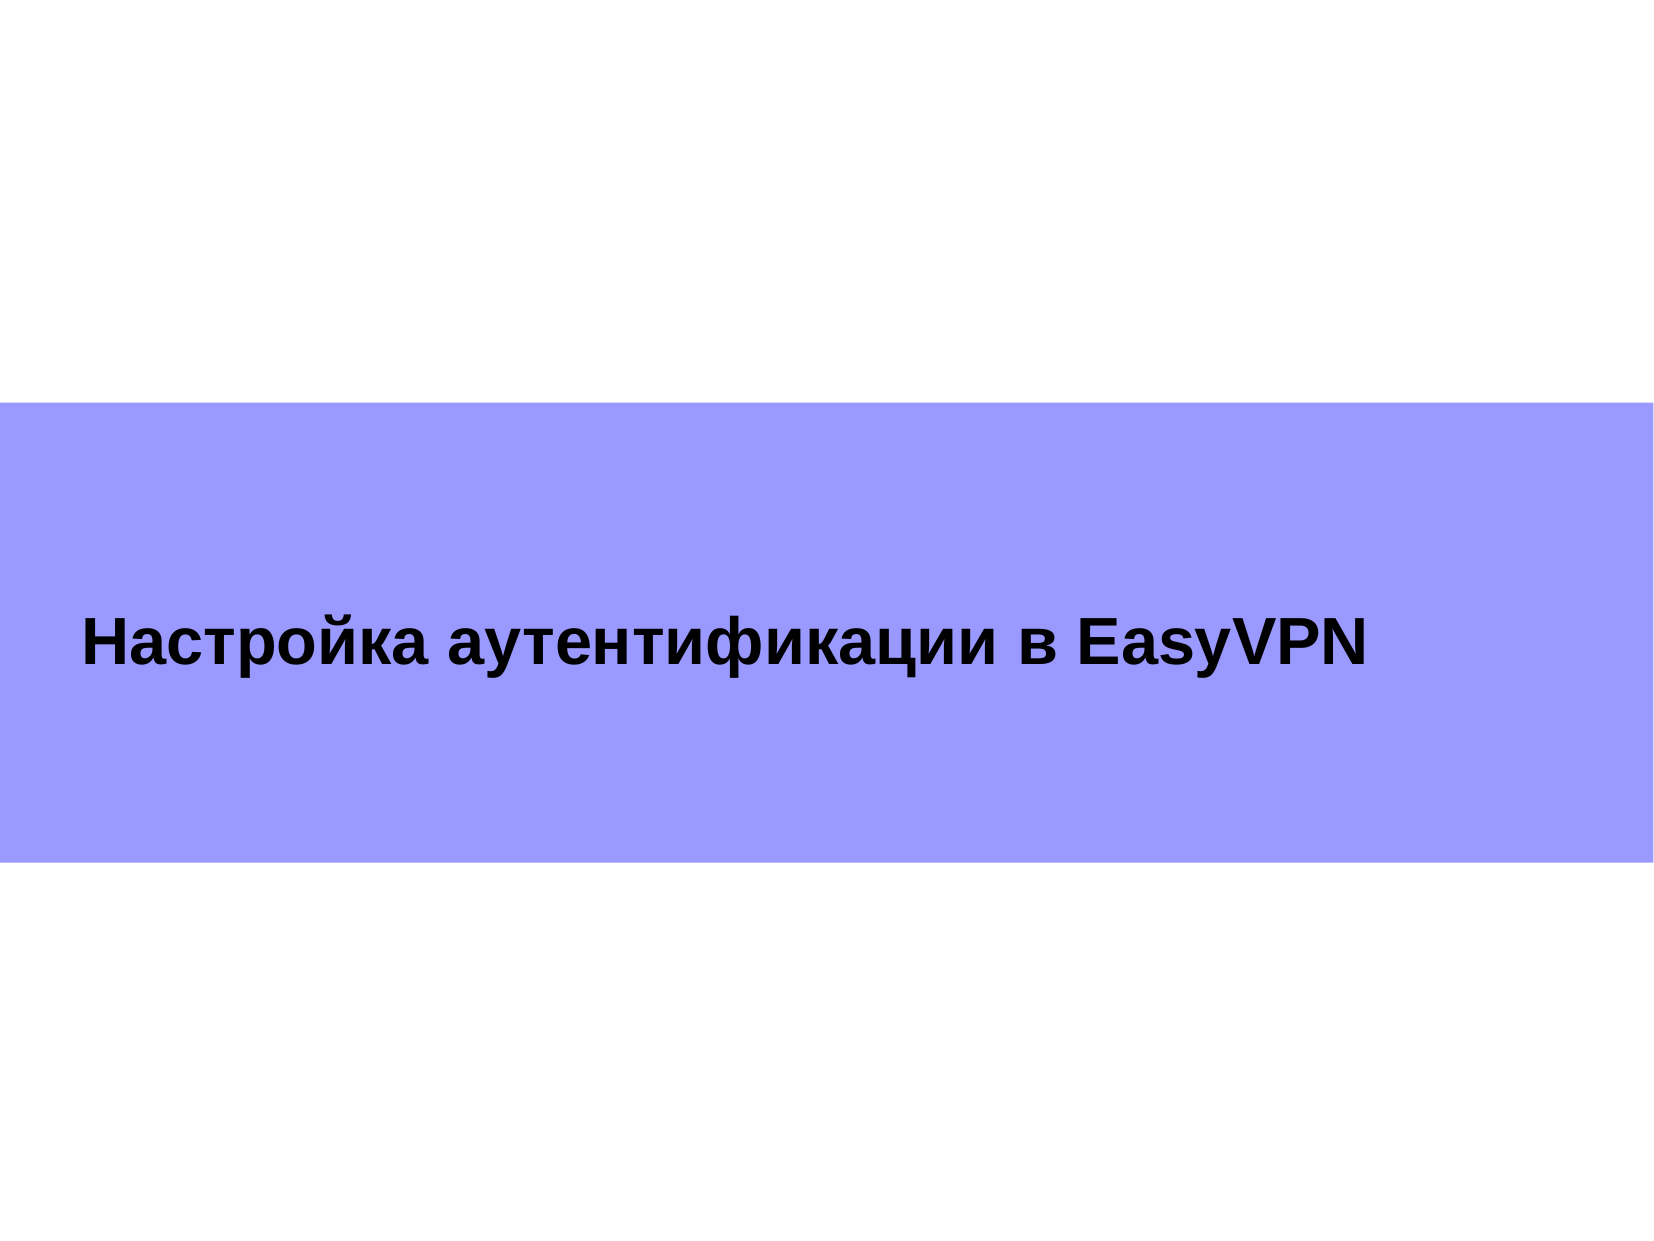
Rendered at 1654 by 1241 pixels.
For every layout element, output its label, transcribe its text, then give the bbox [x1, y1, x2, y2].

text_box Настройка аутентификации в EasyVPN [67, 600, 1530, 772]
